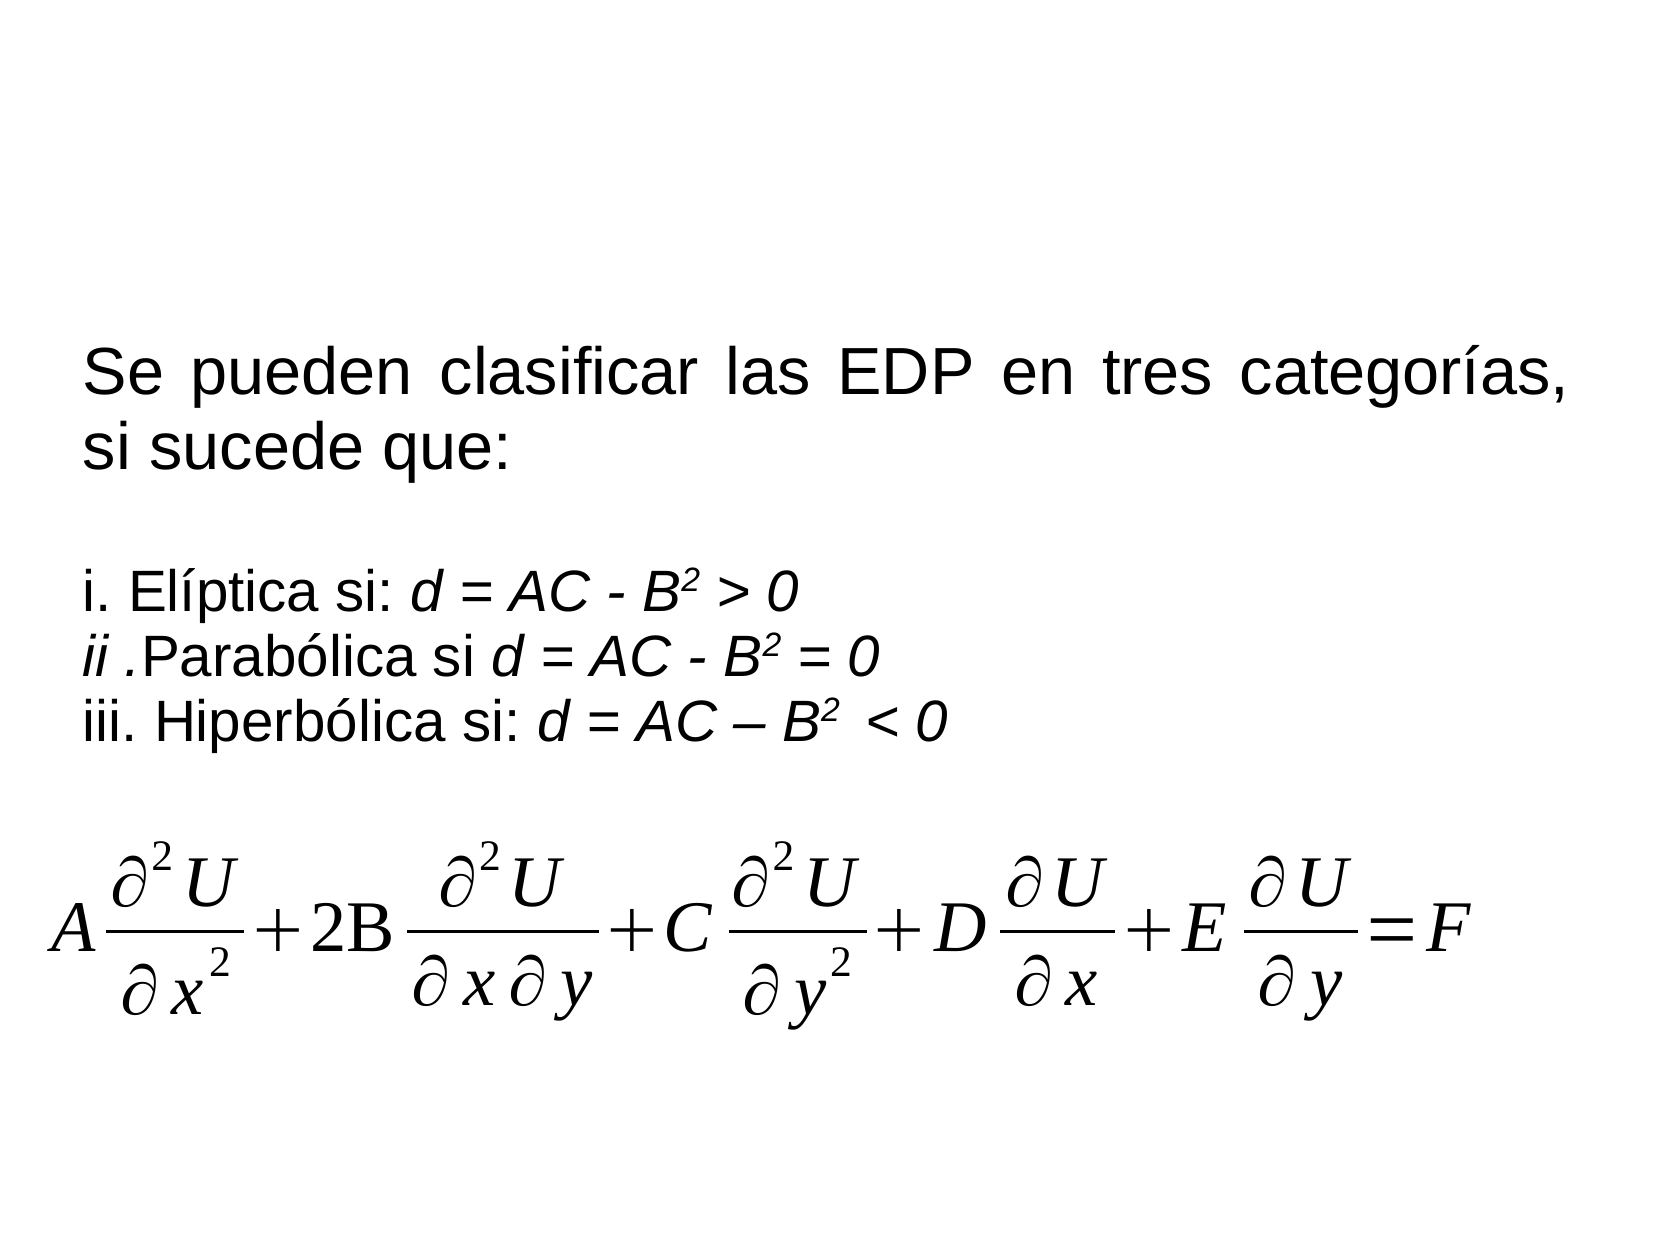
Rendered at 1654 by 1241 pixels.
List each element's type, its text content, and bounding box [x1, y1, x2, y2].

chart [37, 829, 1477, 1034]
subtitle Se pueden clasificar las EDP en tres categorías, si sucede que: i. Elíptica si: d = AC - B2 > 0 ii .Parabólica si d = AC - B2 = 0 iii. Hiperbólica si: d = AC – B2 < 0 [82, 290, 1571, 798]
